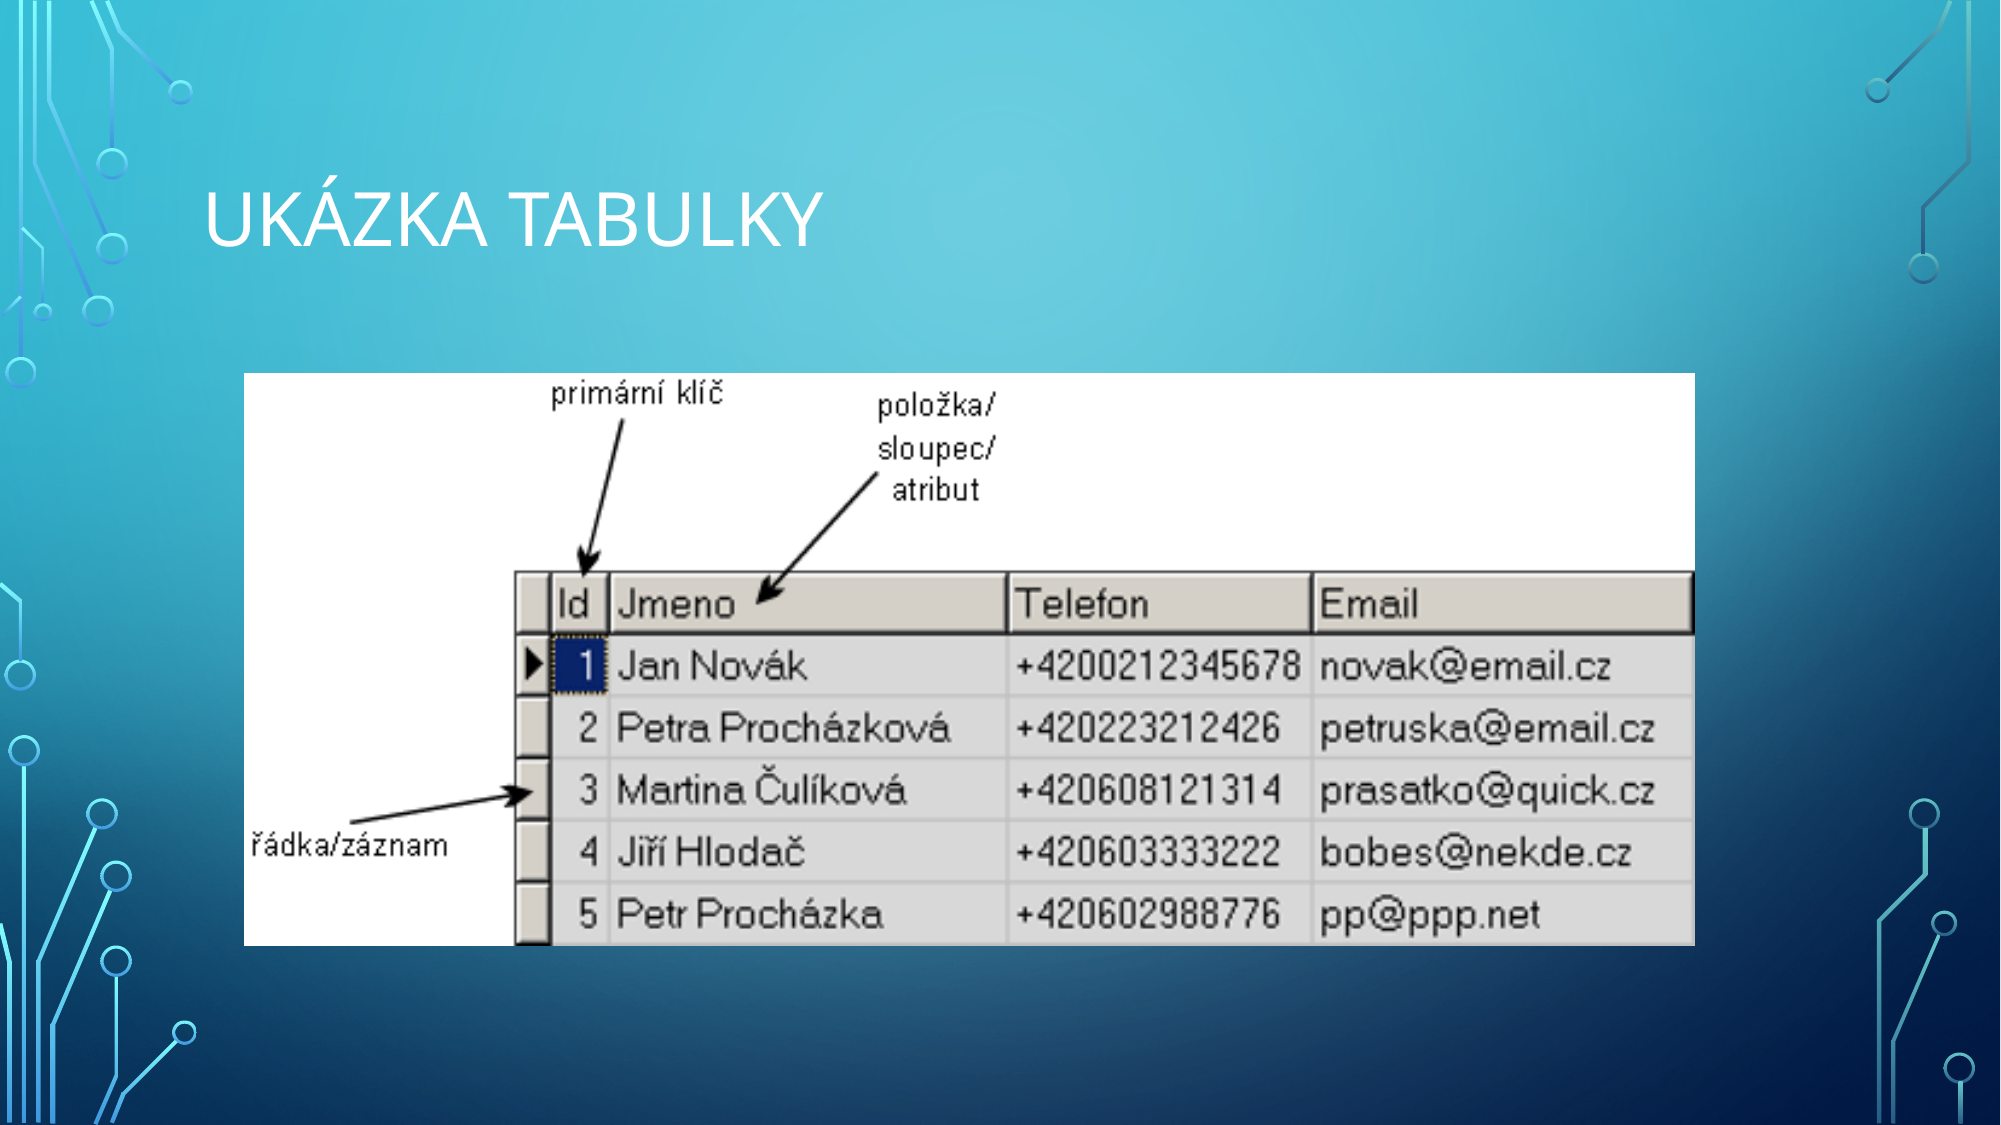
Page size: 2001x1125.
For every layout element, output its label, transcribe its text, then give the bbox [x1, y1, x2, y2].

title Ukázka tabulky [187, 101, 1813, 344]
picture [244, 373, 1695, 946]
